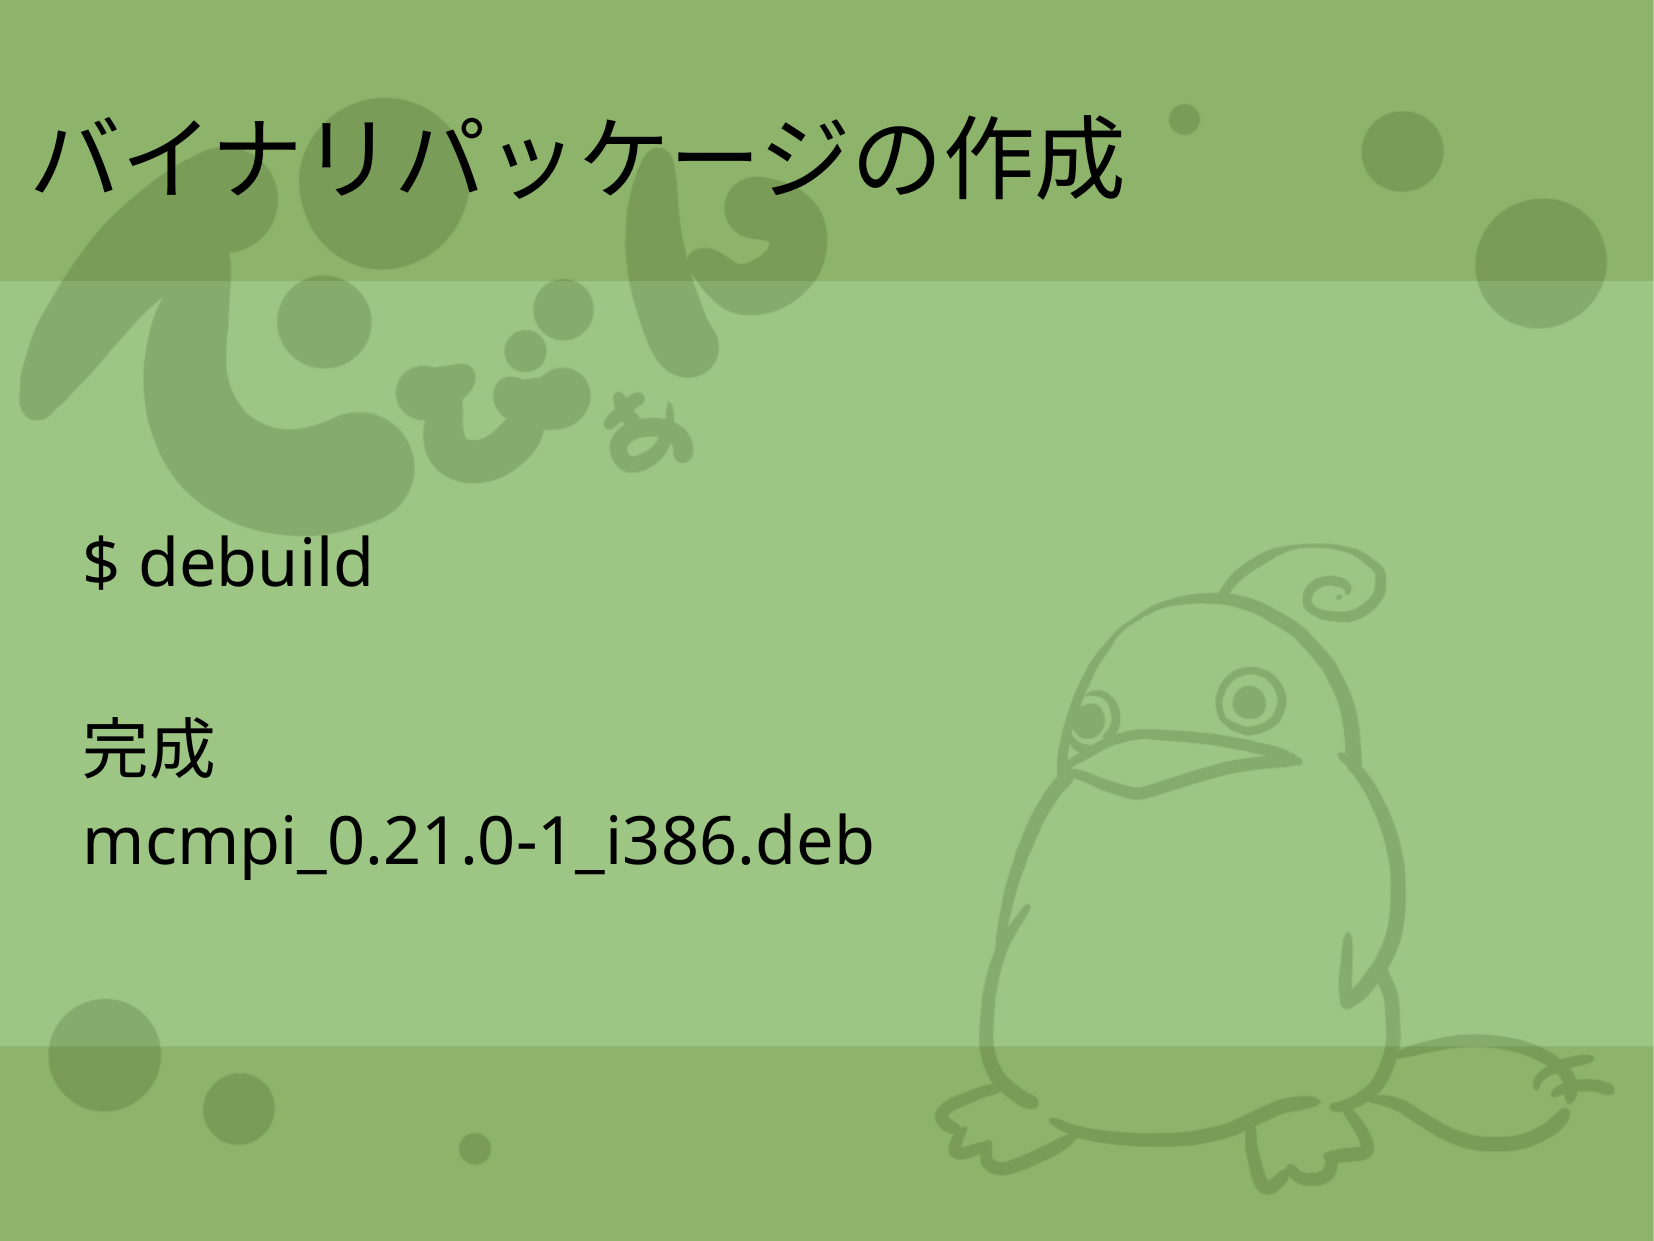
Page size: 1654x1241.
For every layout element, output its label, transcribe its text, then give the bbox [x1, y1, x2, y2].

title バイナリパッケージの作成 [29, 49, 1625, 257]
subtitle $ debuild 完成 mcmpi_0.21.0-1_i386.deb [82, 290, 1571, 1109]
picture [0, 0, 1654, 1241]
